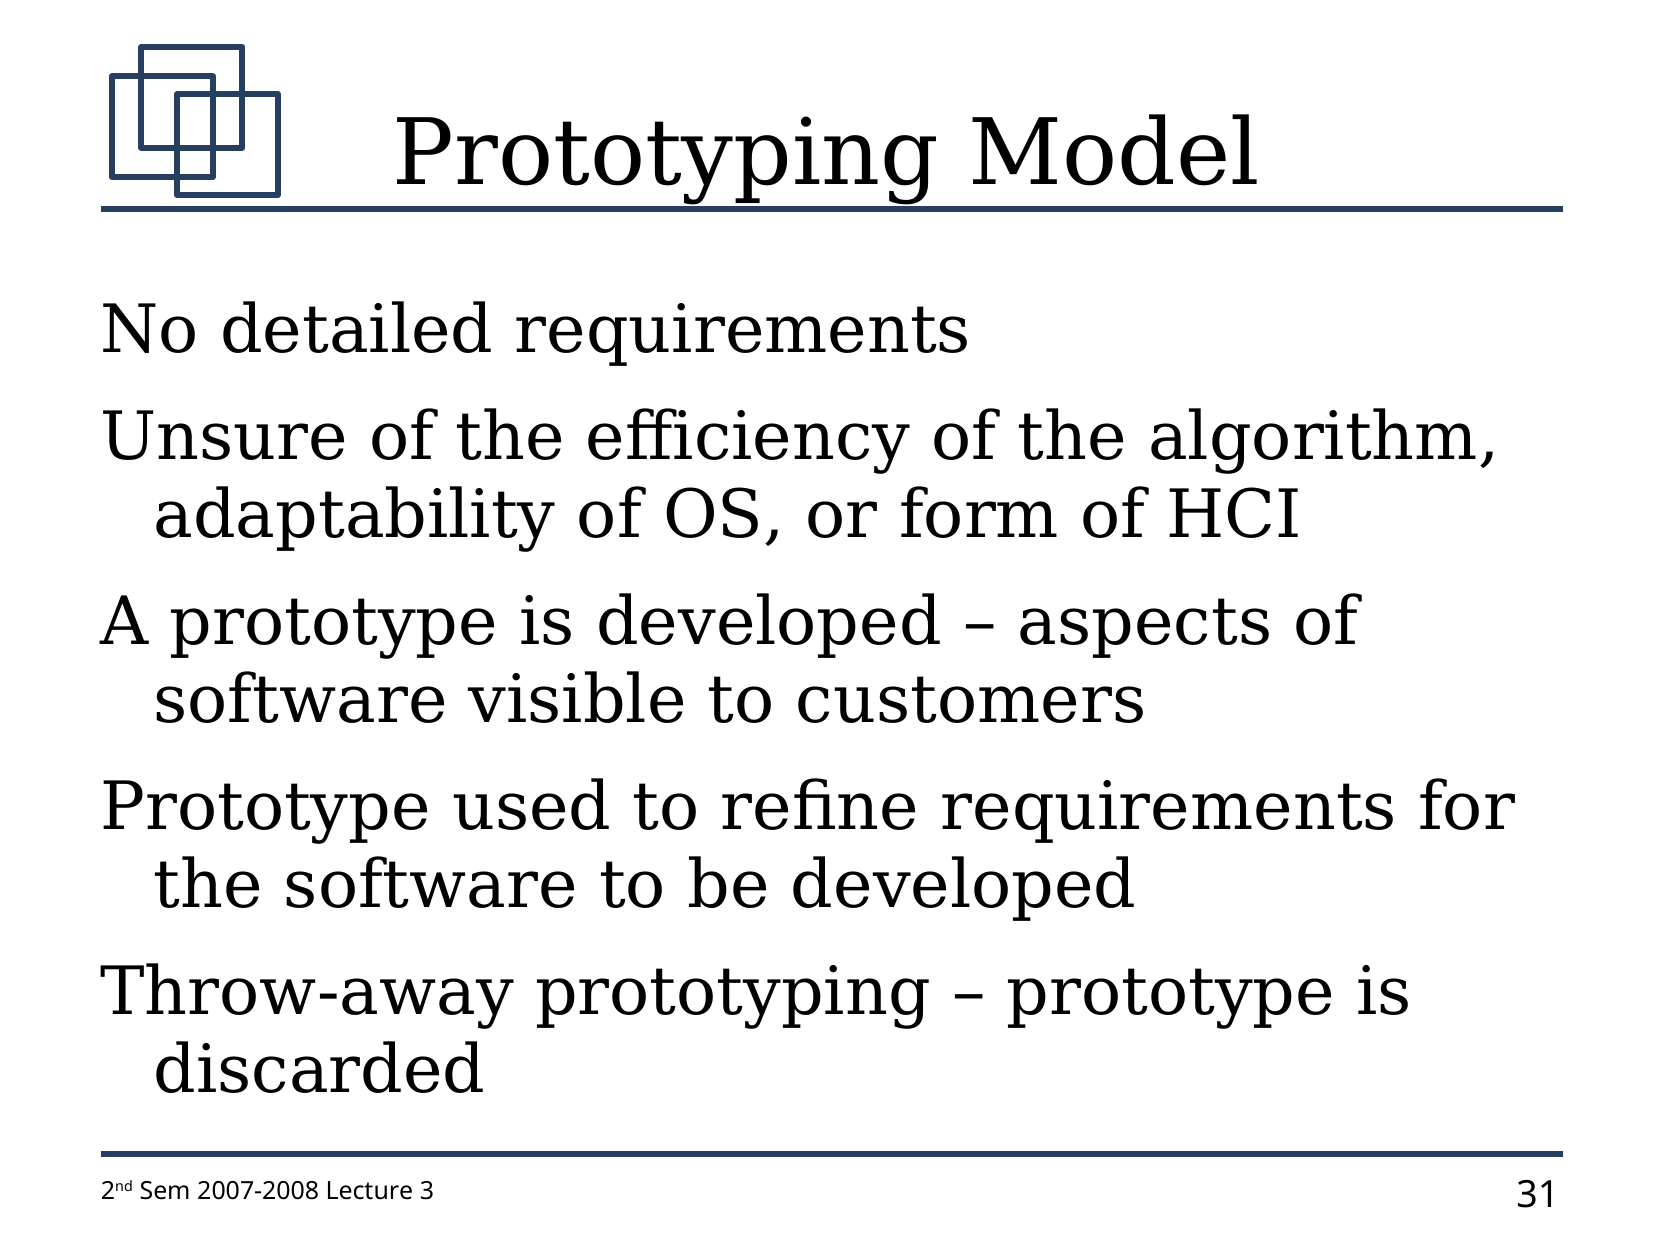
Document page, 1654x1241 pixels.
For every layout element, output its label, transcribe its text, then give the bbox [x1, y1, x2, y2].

title Prototyping Model [82, 49, 1571, 257]
list No detailed requirements Unsure of the efficiency of the algorithm, adaptability of OS, or form of HCI A prototype is developed – aspects of software visible to customers Prototype used to refine requirements for the software to be developed Throw-away prototyping – prototype is discarded [82, 290, 1571, 1109]
